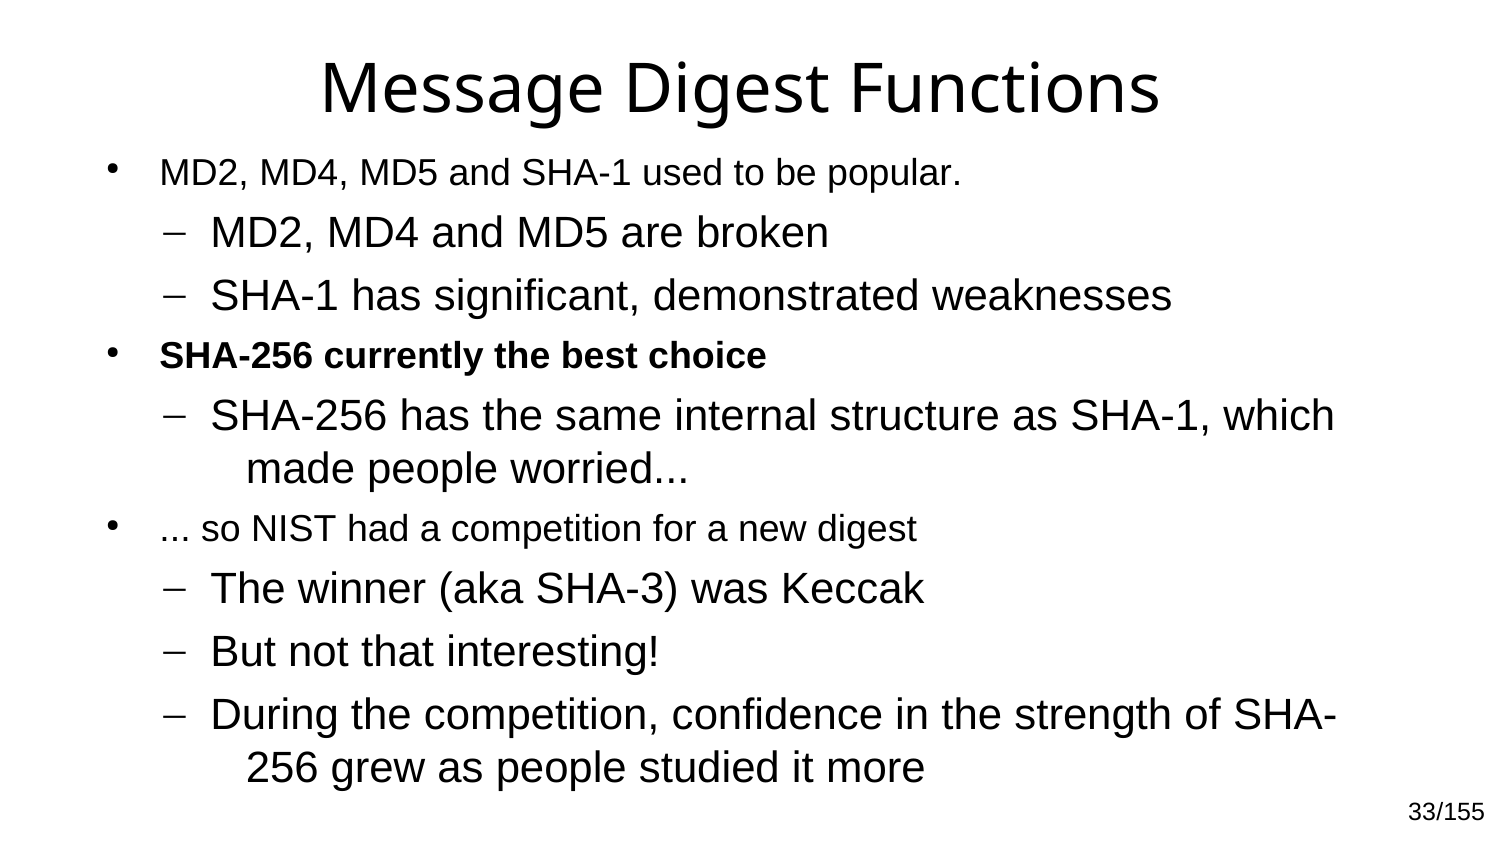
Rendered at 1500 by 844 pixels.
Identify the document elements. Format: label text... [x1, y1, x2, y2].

title Message Digest Functions [102, 14, 1378, 156]
list MD2, MD4, MD5 and SHA-1 used to be popular. MD2, MD4 and MD5 are broken SHA-1 has significant, demonstrated weaknesses SHA-256 currently the best choice SHA-256 has the same internal structure as SHA-1, which made people worried... ... so NIST had a competition for a new digest The winner (aka SHA-3) was Keccak But not that interesting! During the competition, confidence in the strength of SHA-256 grew as people studied it more [88, 147, 1364, 843]
